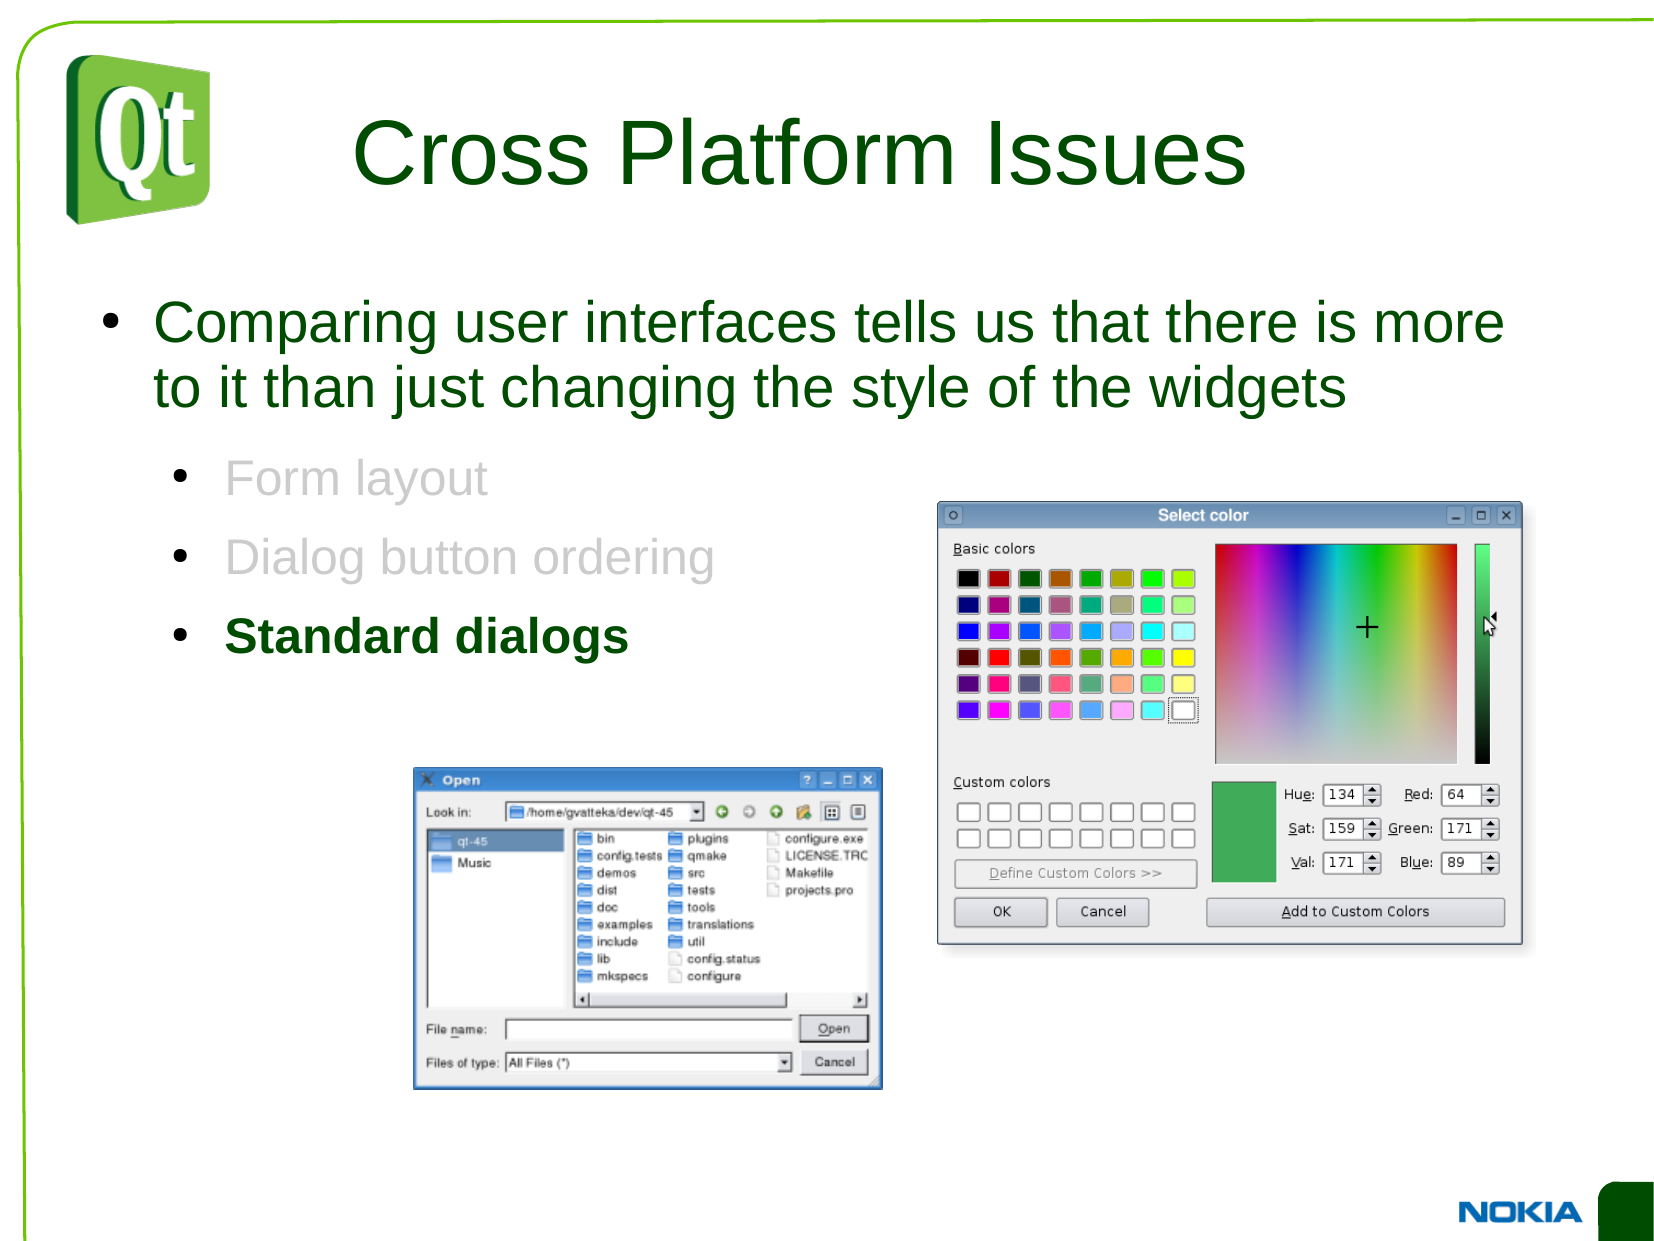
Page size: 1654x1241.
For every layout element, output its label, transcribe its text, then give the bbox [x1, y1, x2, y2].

picture [1459, 1201, 1583, 1223]
picture [66, 55, 210, 225]
list Comparing user interfaces tells us that there is more to it than just changing the style of the widgets Form layout Dialog button ordering Standard dialogs [82, 290, 1571, 1094]
picture [937, 501, 1536, 958]
title Cross Platform Issues [263, 49, 1339, 257]
picture [413, 767, 883, 1090]
